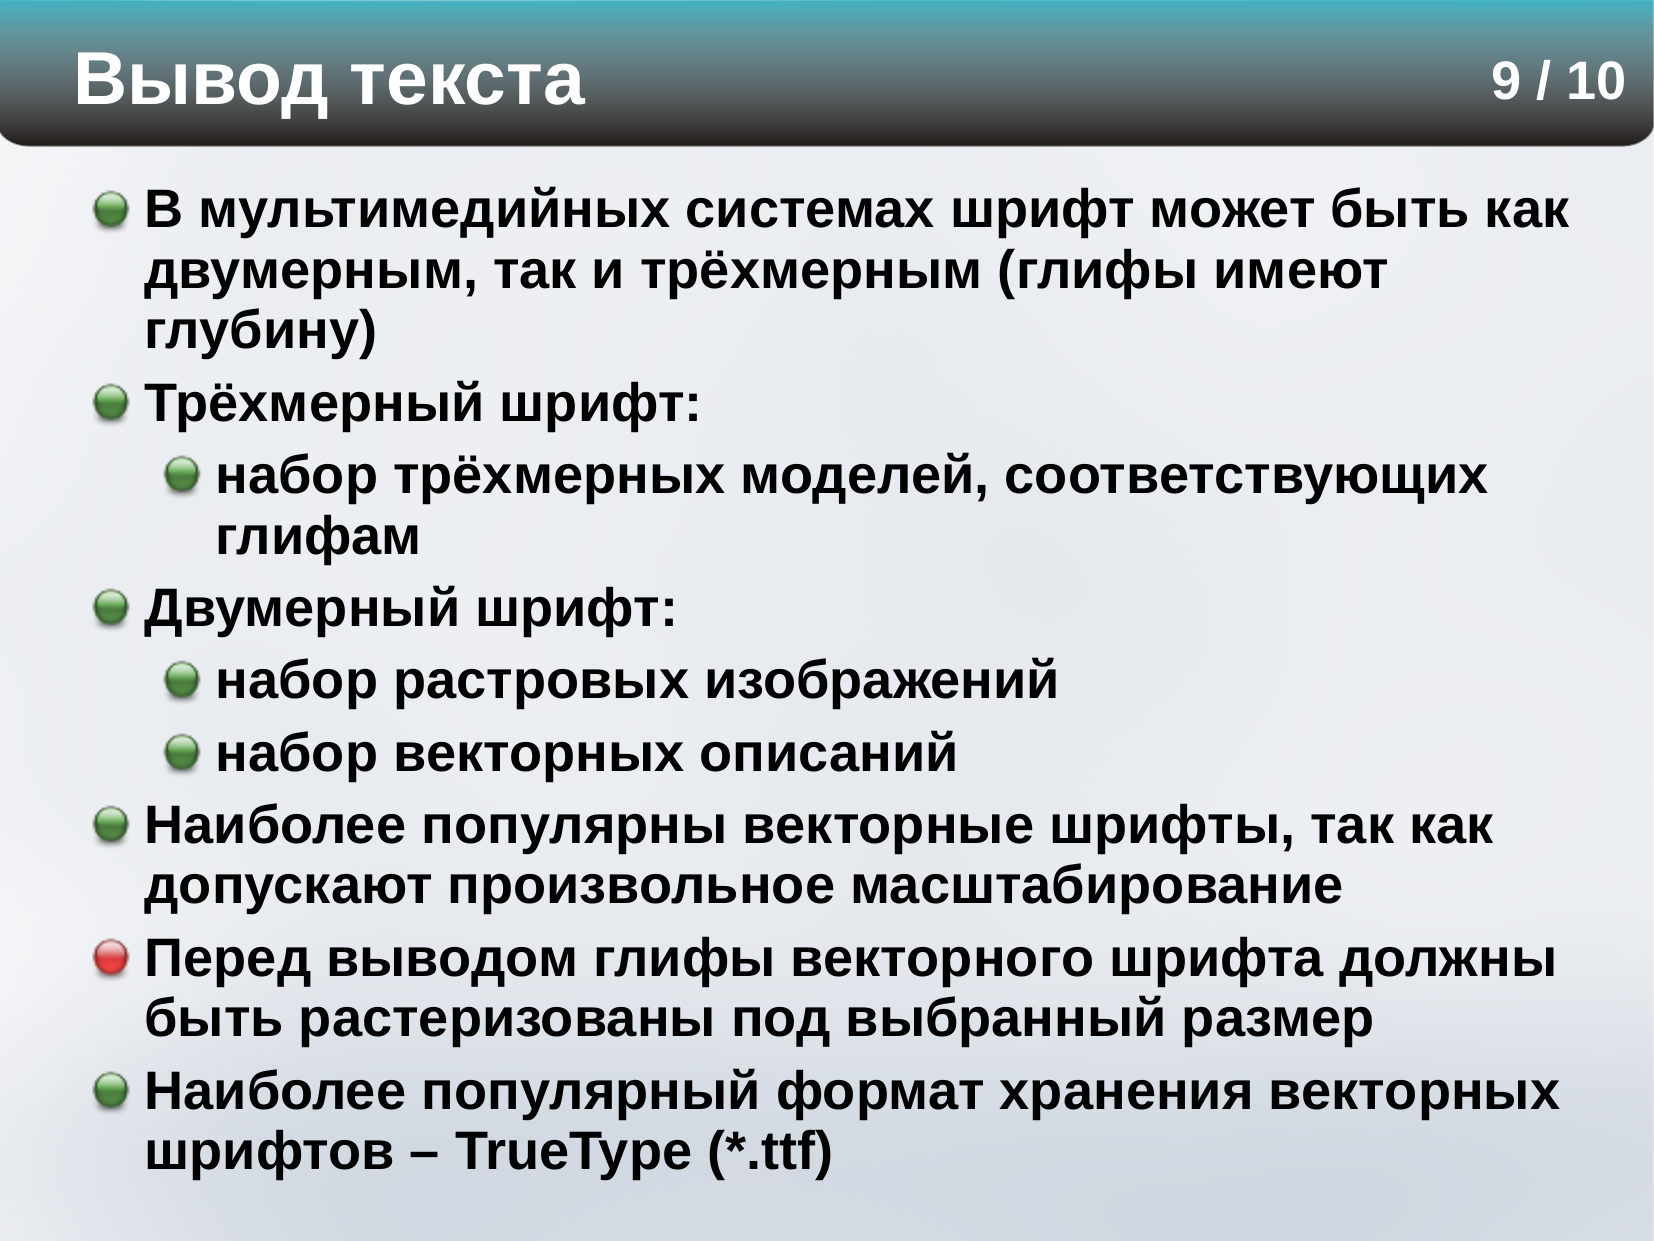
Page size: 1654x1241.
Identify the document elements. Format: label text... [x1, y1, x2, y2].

text_box <номер> / 10 [1476, 42, 1654, 179]
text_box В мультимедийных системах шрифт может быть как двумерным, так и трёхмерным (глифы имеют глубину) Трёхмерный шрифт: набор трёхмерных моделей, соответствующих глифам Двумерный шрифт: набор растровых изображений набор векторных описаний Наиболее популярны векторные шрифты, так как допускают произвольное масштабирование Перед выводом глифы векторного шрифта должны быть растеризованы под выбранный размер Наиболее популярный формат хранения векторных шрифтов – TrueType (*.ttf) [70, 171, 1625, 1189]
picture [0, 0, 1654, 1241]
text_box Вывод текста [59, 29, 1359, 129]
